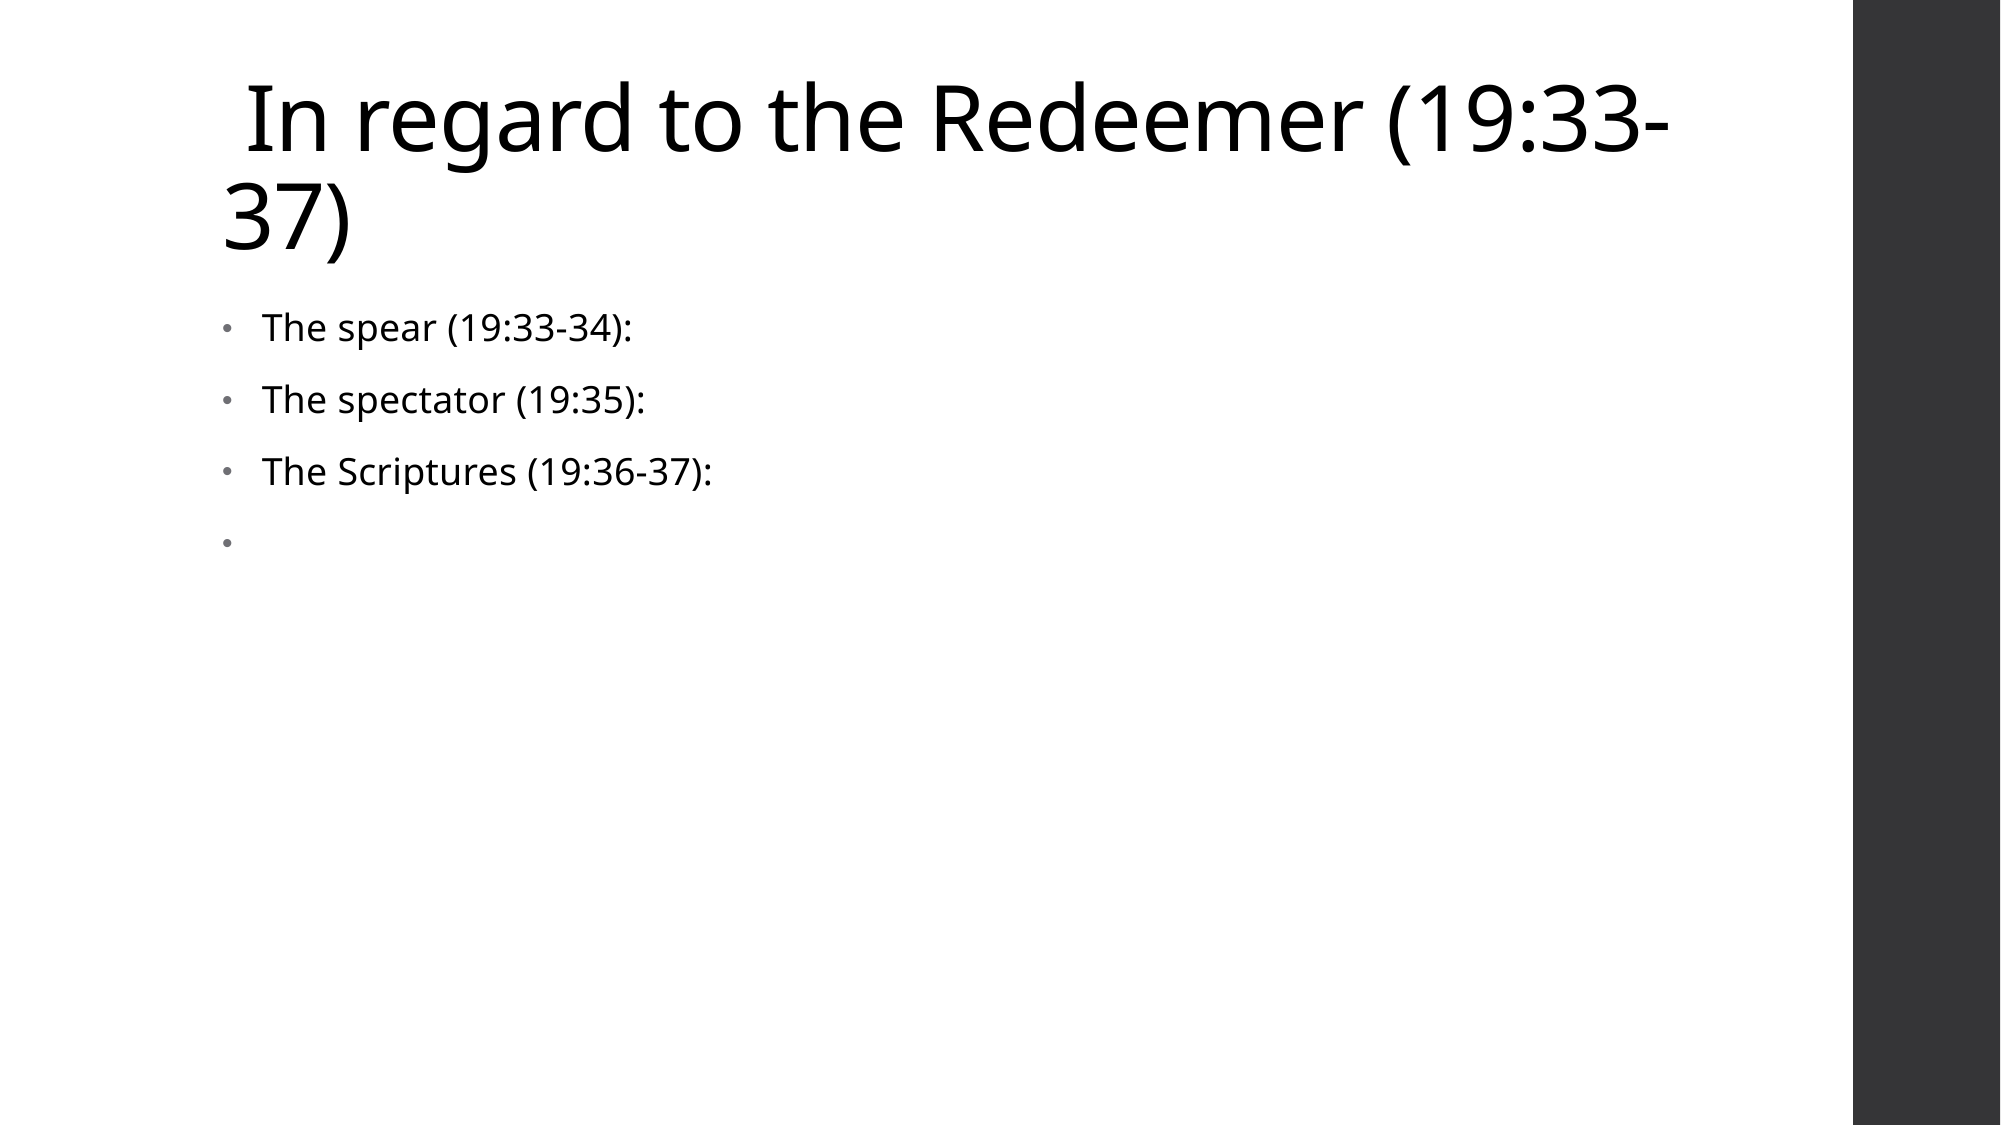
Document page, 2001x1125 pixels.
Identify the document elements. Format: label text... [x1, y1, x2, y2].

title In regard to the Redeemer (19:33-37) [206, 60, 1797, 278]
list The spear (19:33-34): The spectator (19:35): The Scriptures (19:36-37): [206, 299, 1617, 1014]
